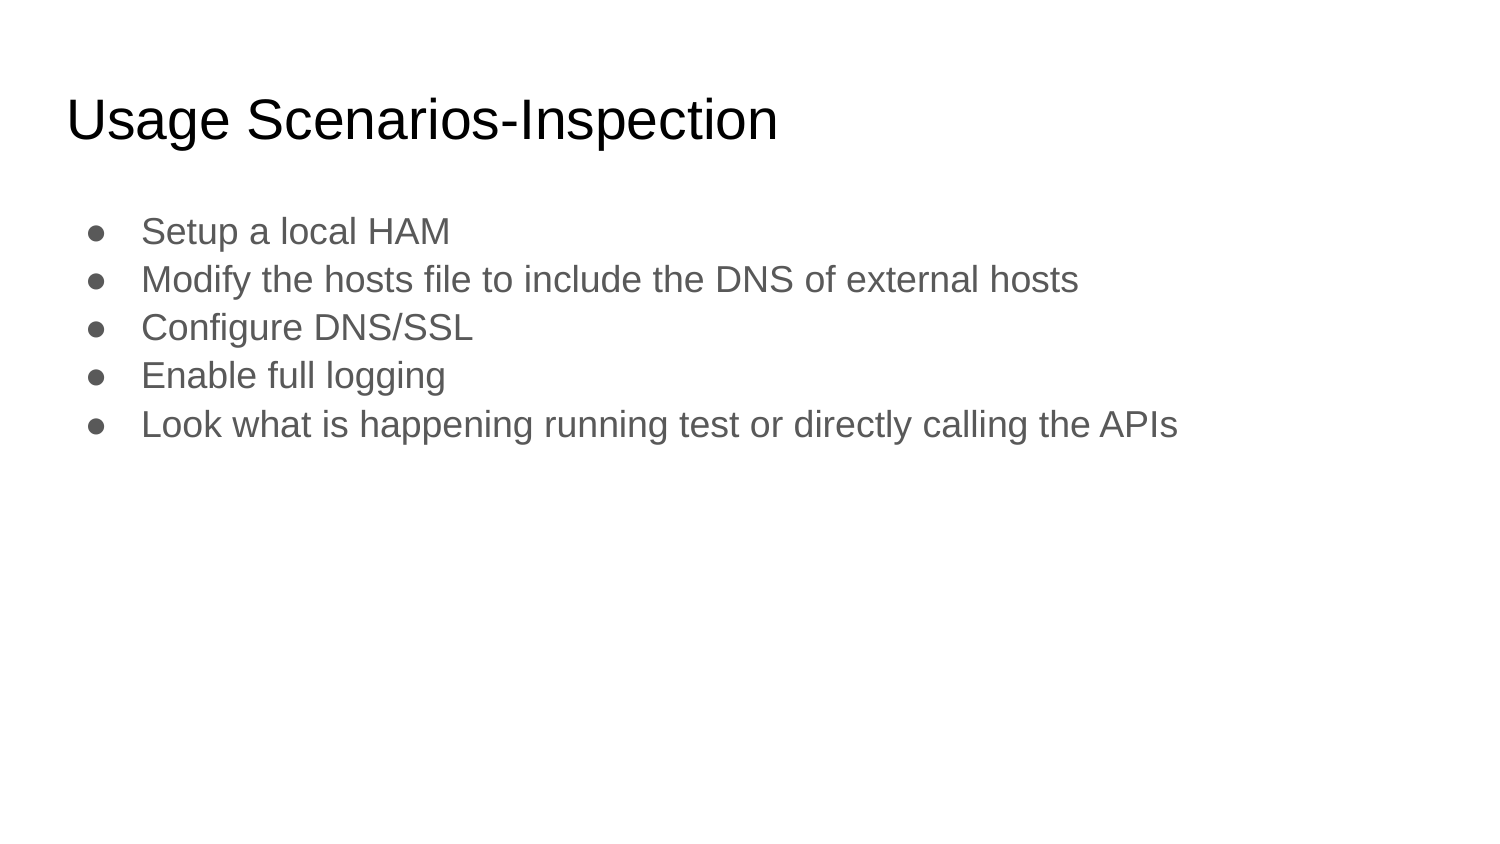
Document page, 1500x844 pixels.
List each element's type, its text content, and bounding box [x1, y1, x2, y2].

title Usage Scenarios-Inspection [51, 72, 1449, 167]
list Setup a local HAM Modify the hosts file to include the DNS of external hosts Configure DNS/SSL Enable full logging Look what is happening running test or directly calling the APIs [51, 189, 1449, 750]
